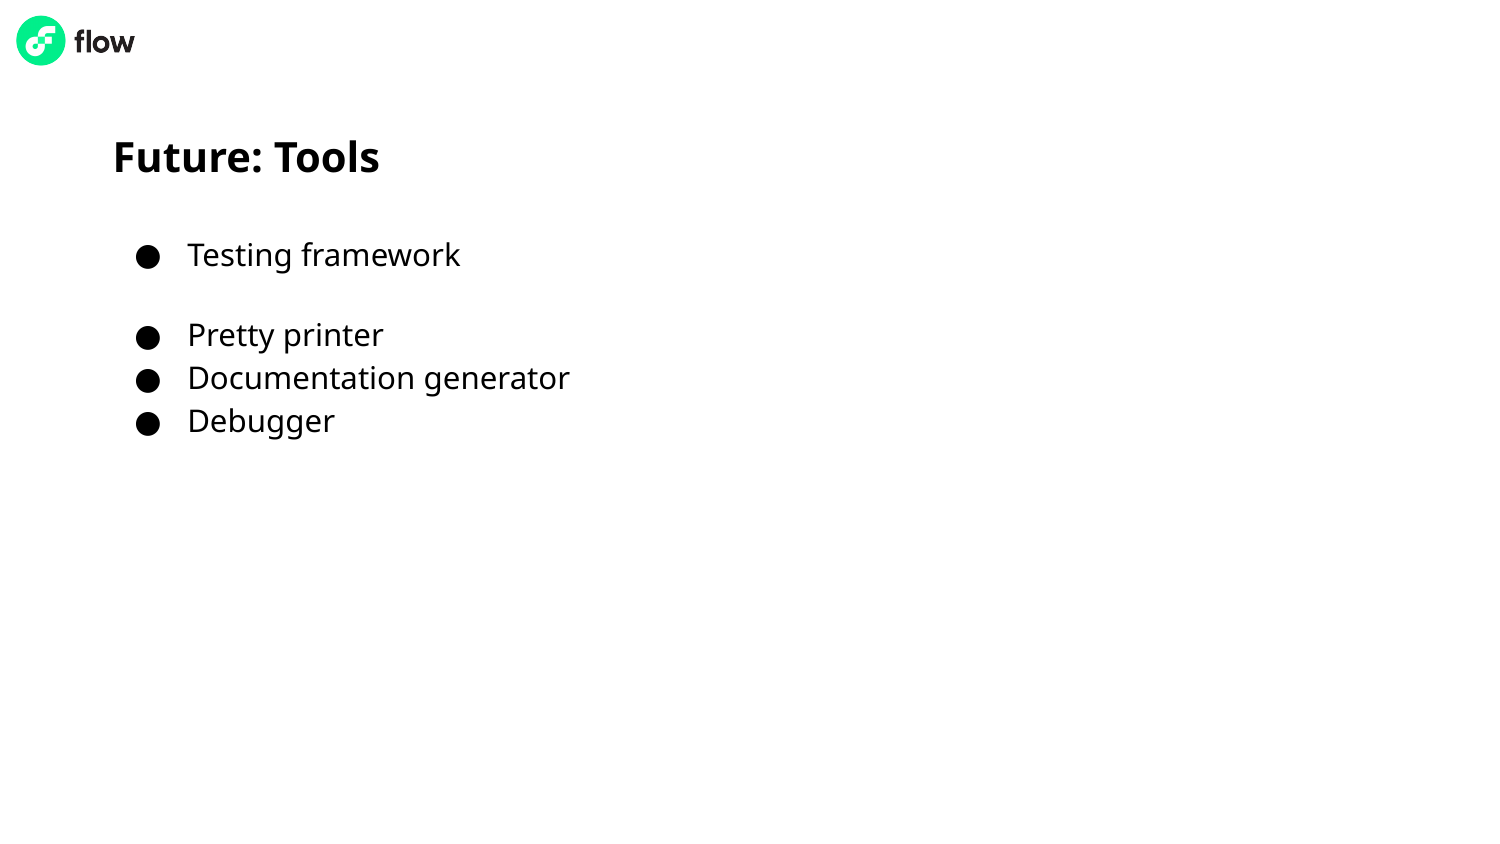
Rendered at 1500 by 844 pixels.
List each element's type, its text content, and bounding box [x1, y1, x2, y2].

text_box Future: Tools [97, 115, 1156, 197]
text_box Testing framework Pretty printer Documentation generator Debugger [97, 214, 1409, 777]
picture [14, 14, 137, 67]
